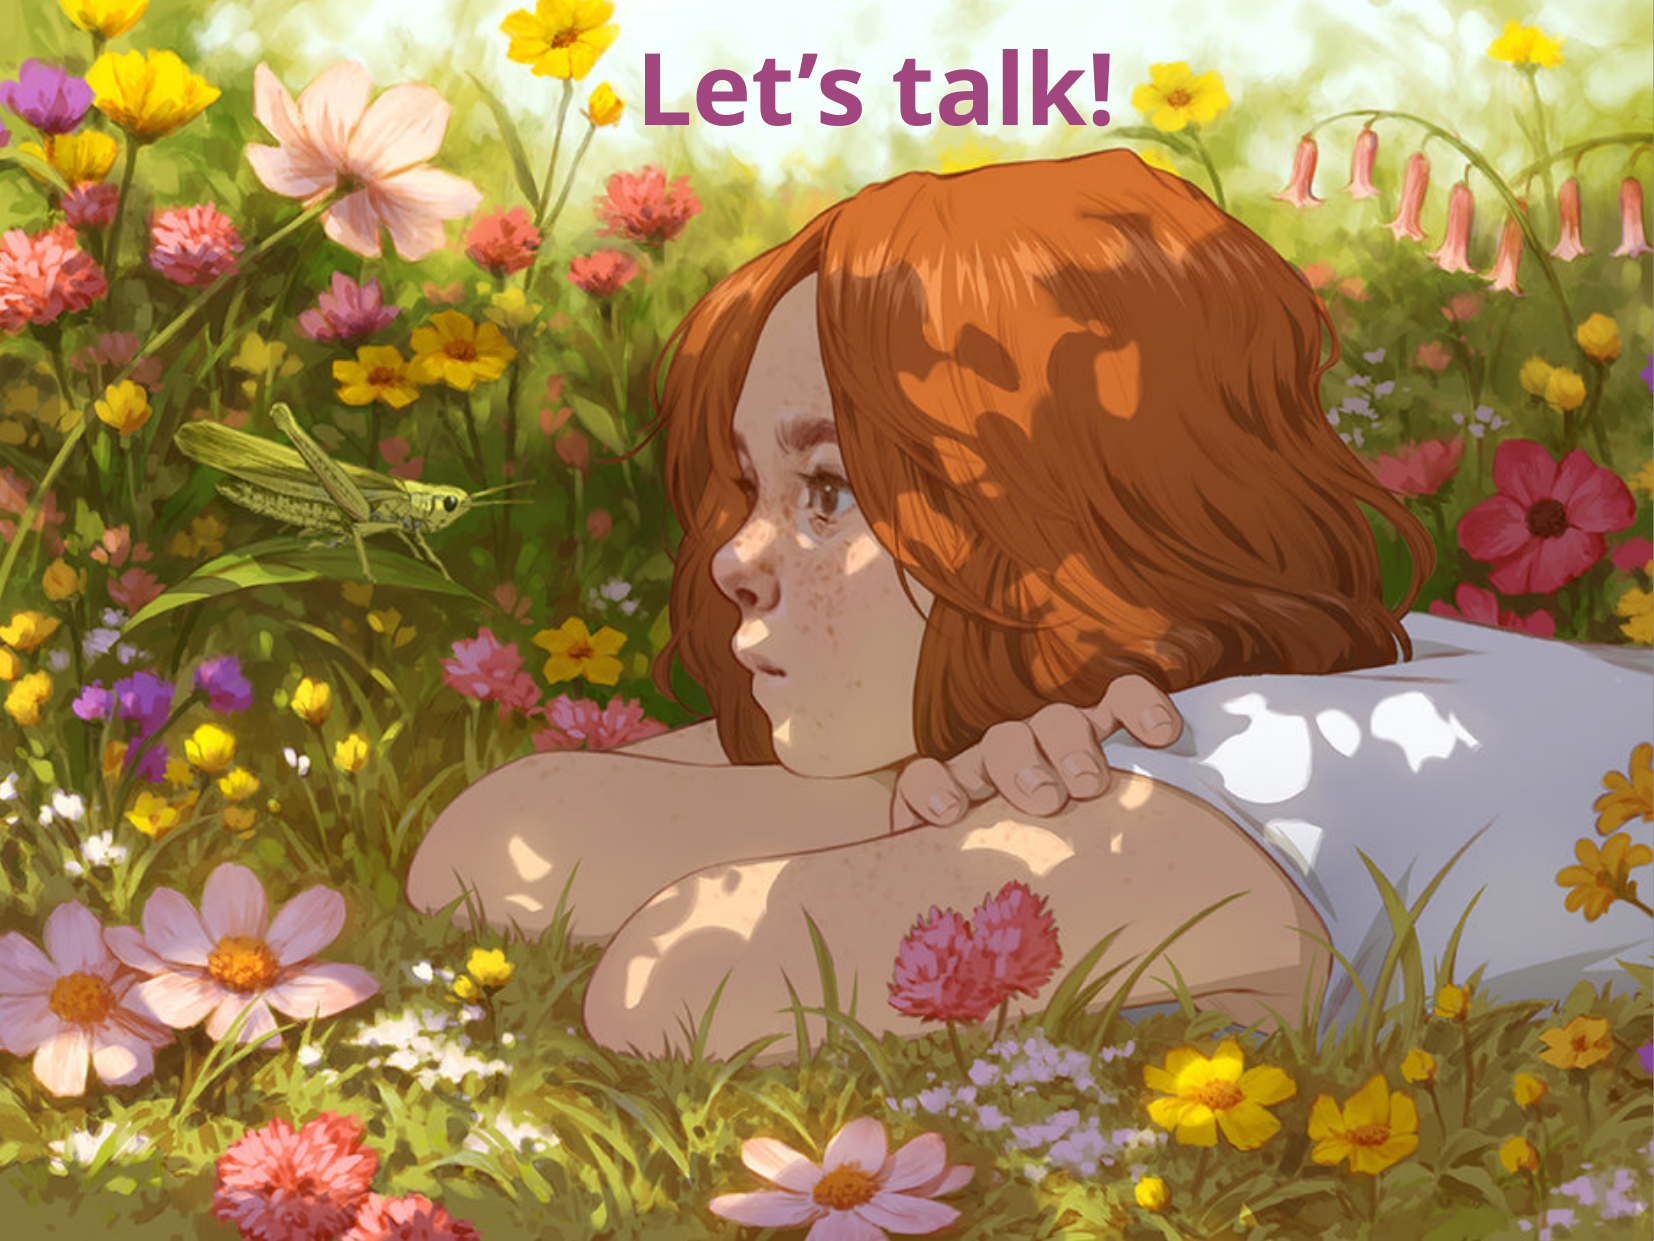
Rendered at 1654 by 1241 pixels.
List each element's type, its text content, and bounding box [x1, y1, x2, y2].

picture [0, 0, 1654, 1241]
list Let’s talk! [636, 17, 1457, 418]
